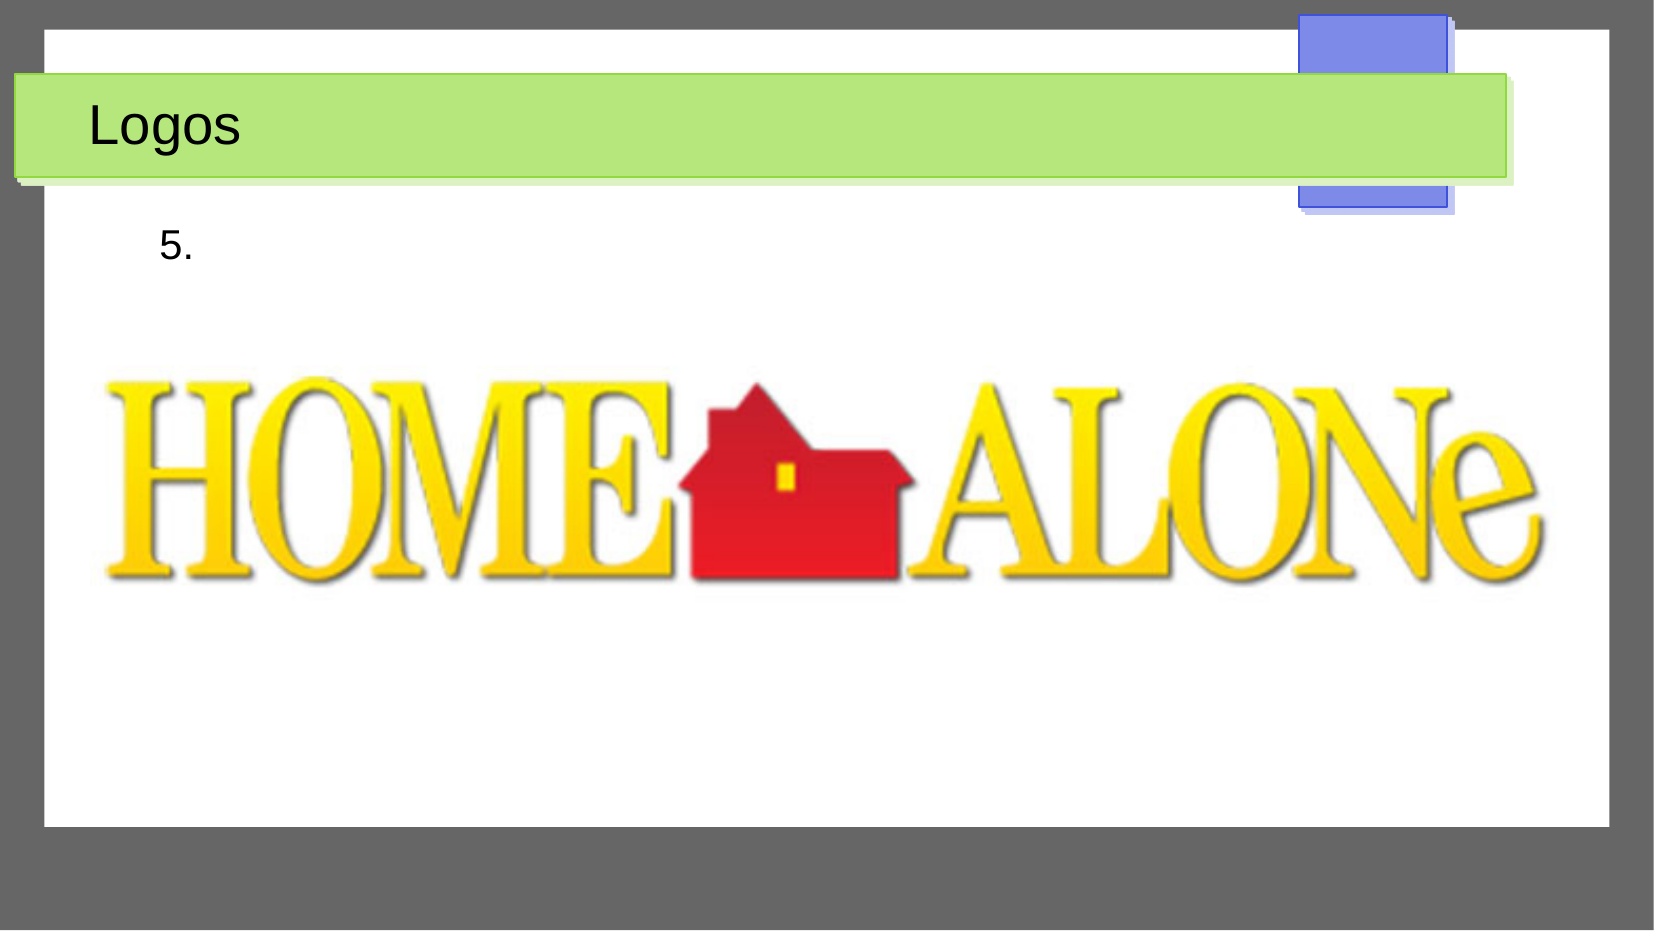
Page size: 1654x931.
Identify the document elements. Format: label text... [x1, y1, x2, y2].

title Logos [88, 73, 1506, 178]
picture [90, 236, 1565, 739]
list 5. [88, 221, 1565, 813]
